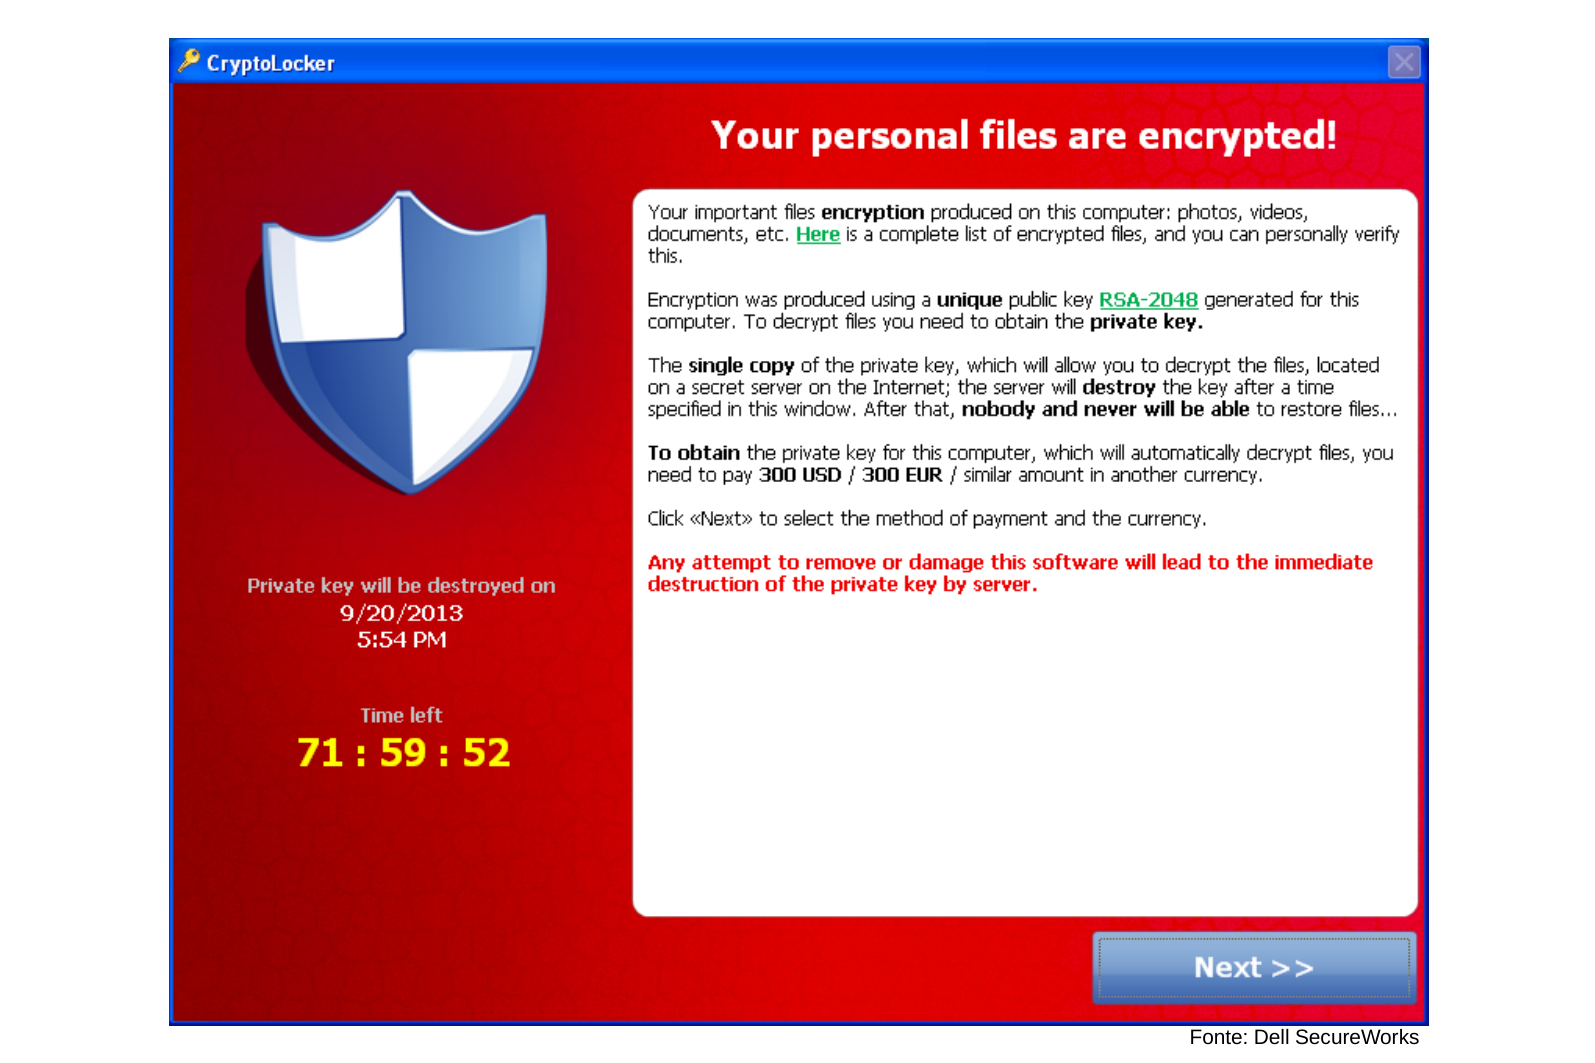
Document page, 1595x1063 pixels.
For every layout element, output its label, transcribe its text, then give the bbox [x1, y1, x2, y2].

picture [169, 38, 1429, 1026]
list Fonte: Dell SecureWorks [1118, 1025, 1453, 1063]
